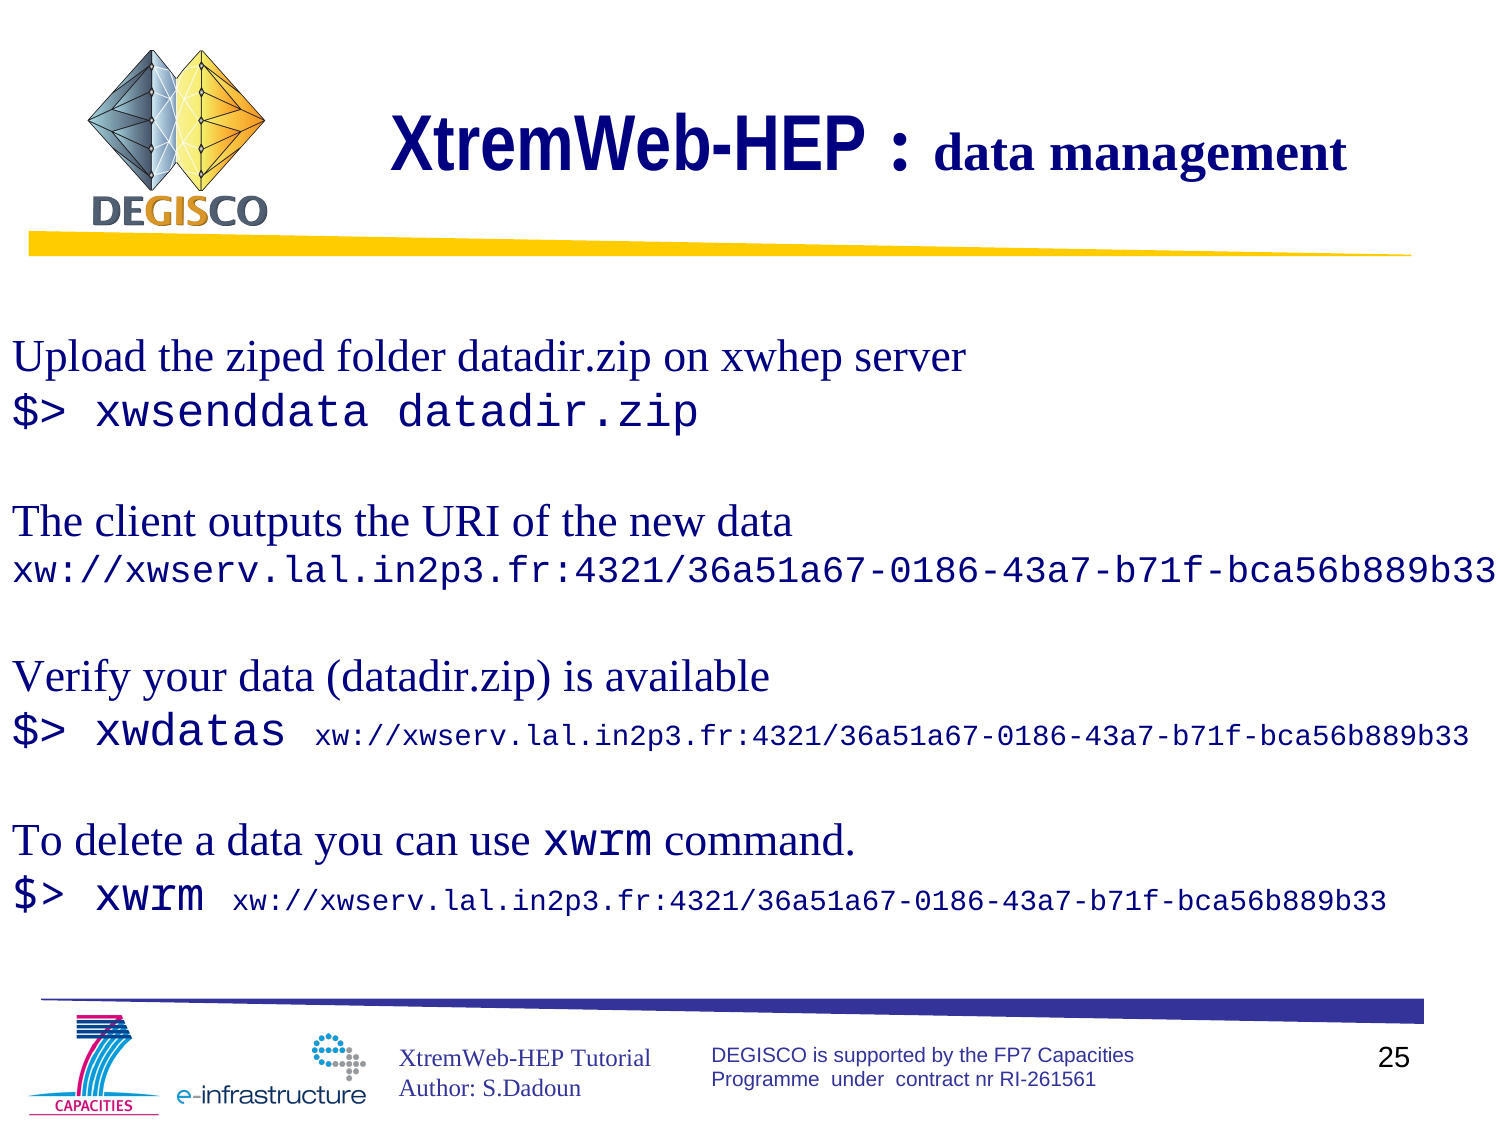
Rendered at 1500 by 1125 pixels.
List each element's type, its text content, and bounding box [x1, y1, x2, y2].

picture [22, 1022, 165, 1124]
picture [317, 1038, 340, 1049]
title XtremWeb-HEP : data management [260, 56, 1479, 221]
subtitle Upload the ziped folder datadir.zip on xwhep server $> xwsenddata datadir.zip The client outputs the URI of the new data xw://xwserv.lal.in2p3.fr:4321/36a51a67-0186-43a7-b71f-bca56b889b33 Verify your data (datadir.zip) is available $> xwdatas xw://xwserv.lal.in2p3.fr:4321/36a51a67-0186-43a7-b71f-bca56b889b33 To delete a data you can use xwrm command. $> xwrm xw://xwserv.lal.in2p3.fr:4321/36a51a67-0186-43a7-b71f-bca56b889b33 [11, 278, 1500, 1022]
picture [65, 44, 287, 226]
picture [177, 1033, 366, 1104]
